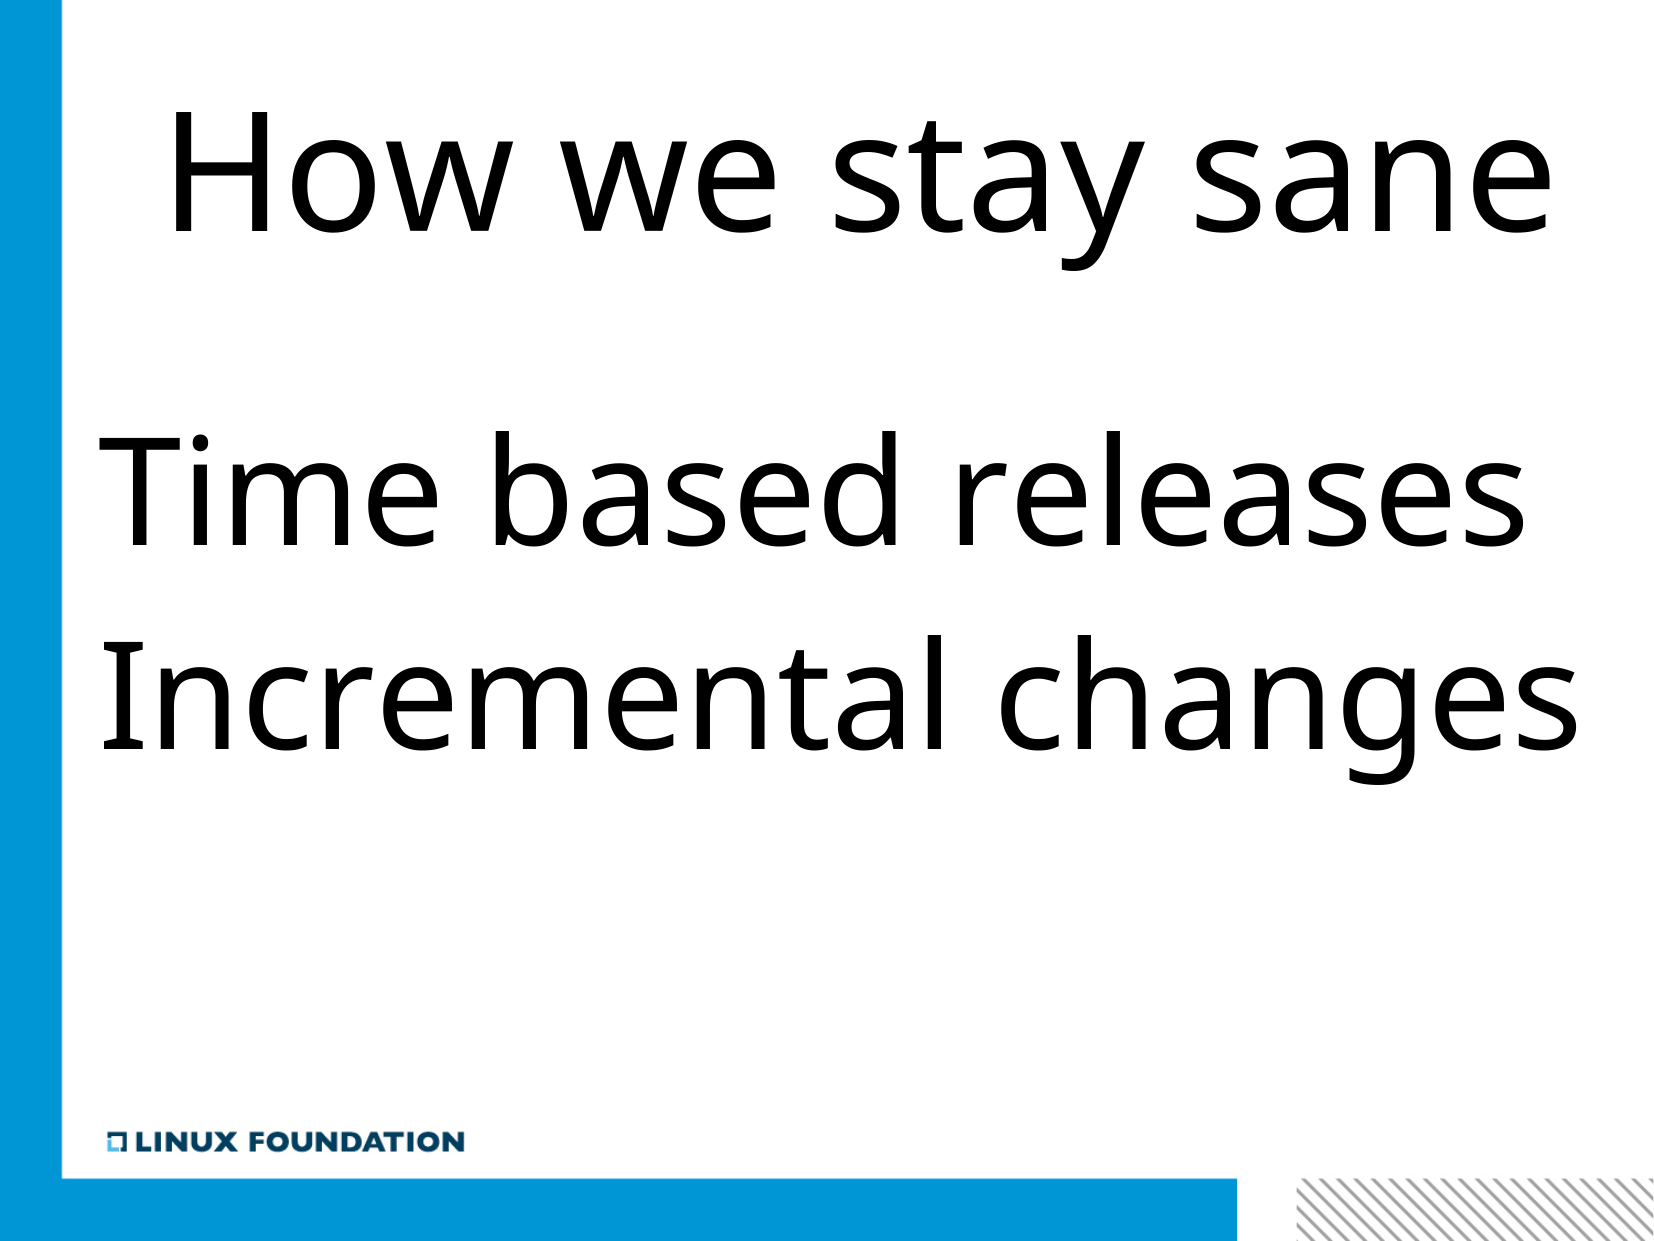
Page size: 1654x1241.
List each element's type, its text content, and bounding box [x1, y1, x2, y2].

text_box Time based releases Incremental changes [83, 377, 1641, 753]
text_box How we stay sane [145, 45, 1591, 261]
picture [62, 0, 1654, 1241]
